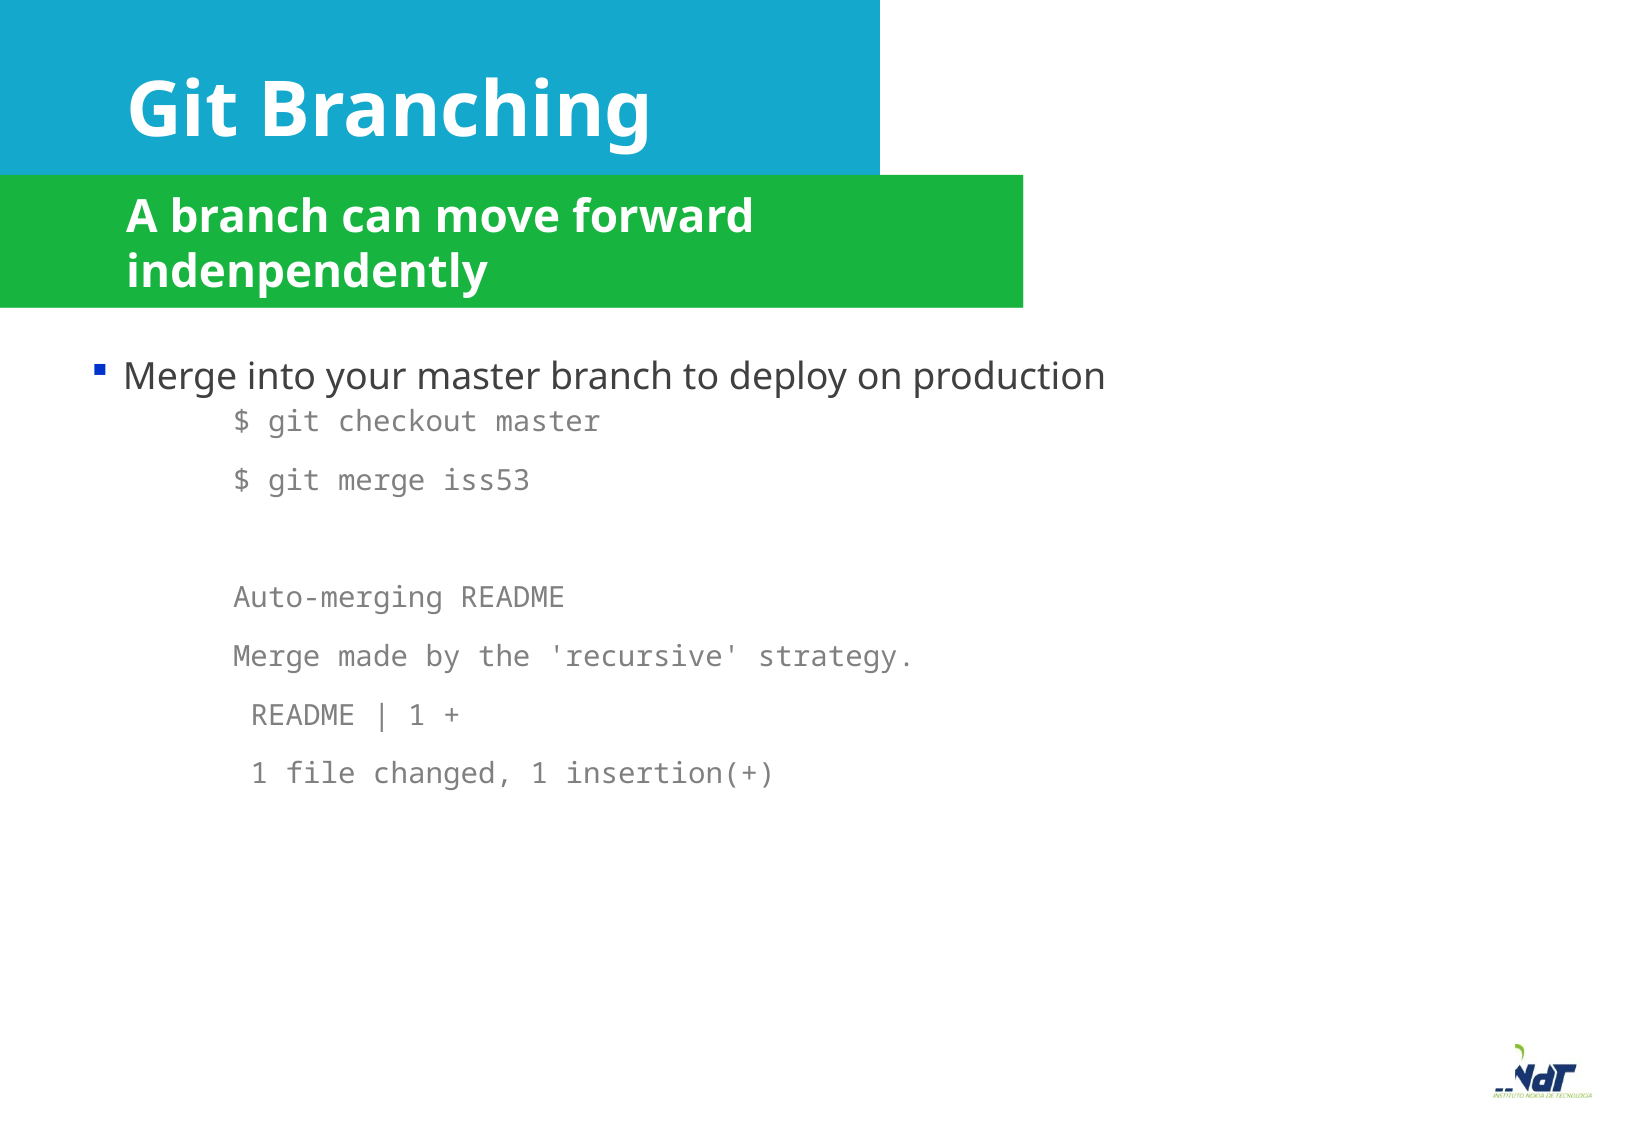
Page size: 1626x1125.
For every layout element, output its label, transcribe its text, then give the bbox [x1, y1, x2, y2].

list Merge into your master branch to deploy on production $ git checkout master $ git merge iss53 Auto-merging README Merge made by the 'recursive' strategy. README | 1 + 1 file changed, 1 insertion(+) [0, 306, 1516, 1089]
text_box A branch can move forward indenpendently [0, 174, 1024, 308]
title Git Branching [0, 0, 880, 174]
picture [1493, 1044, 1592, 1098]
